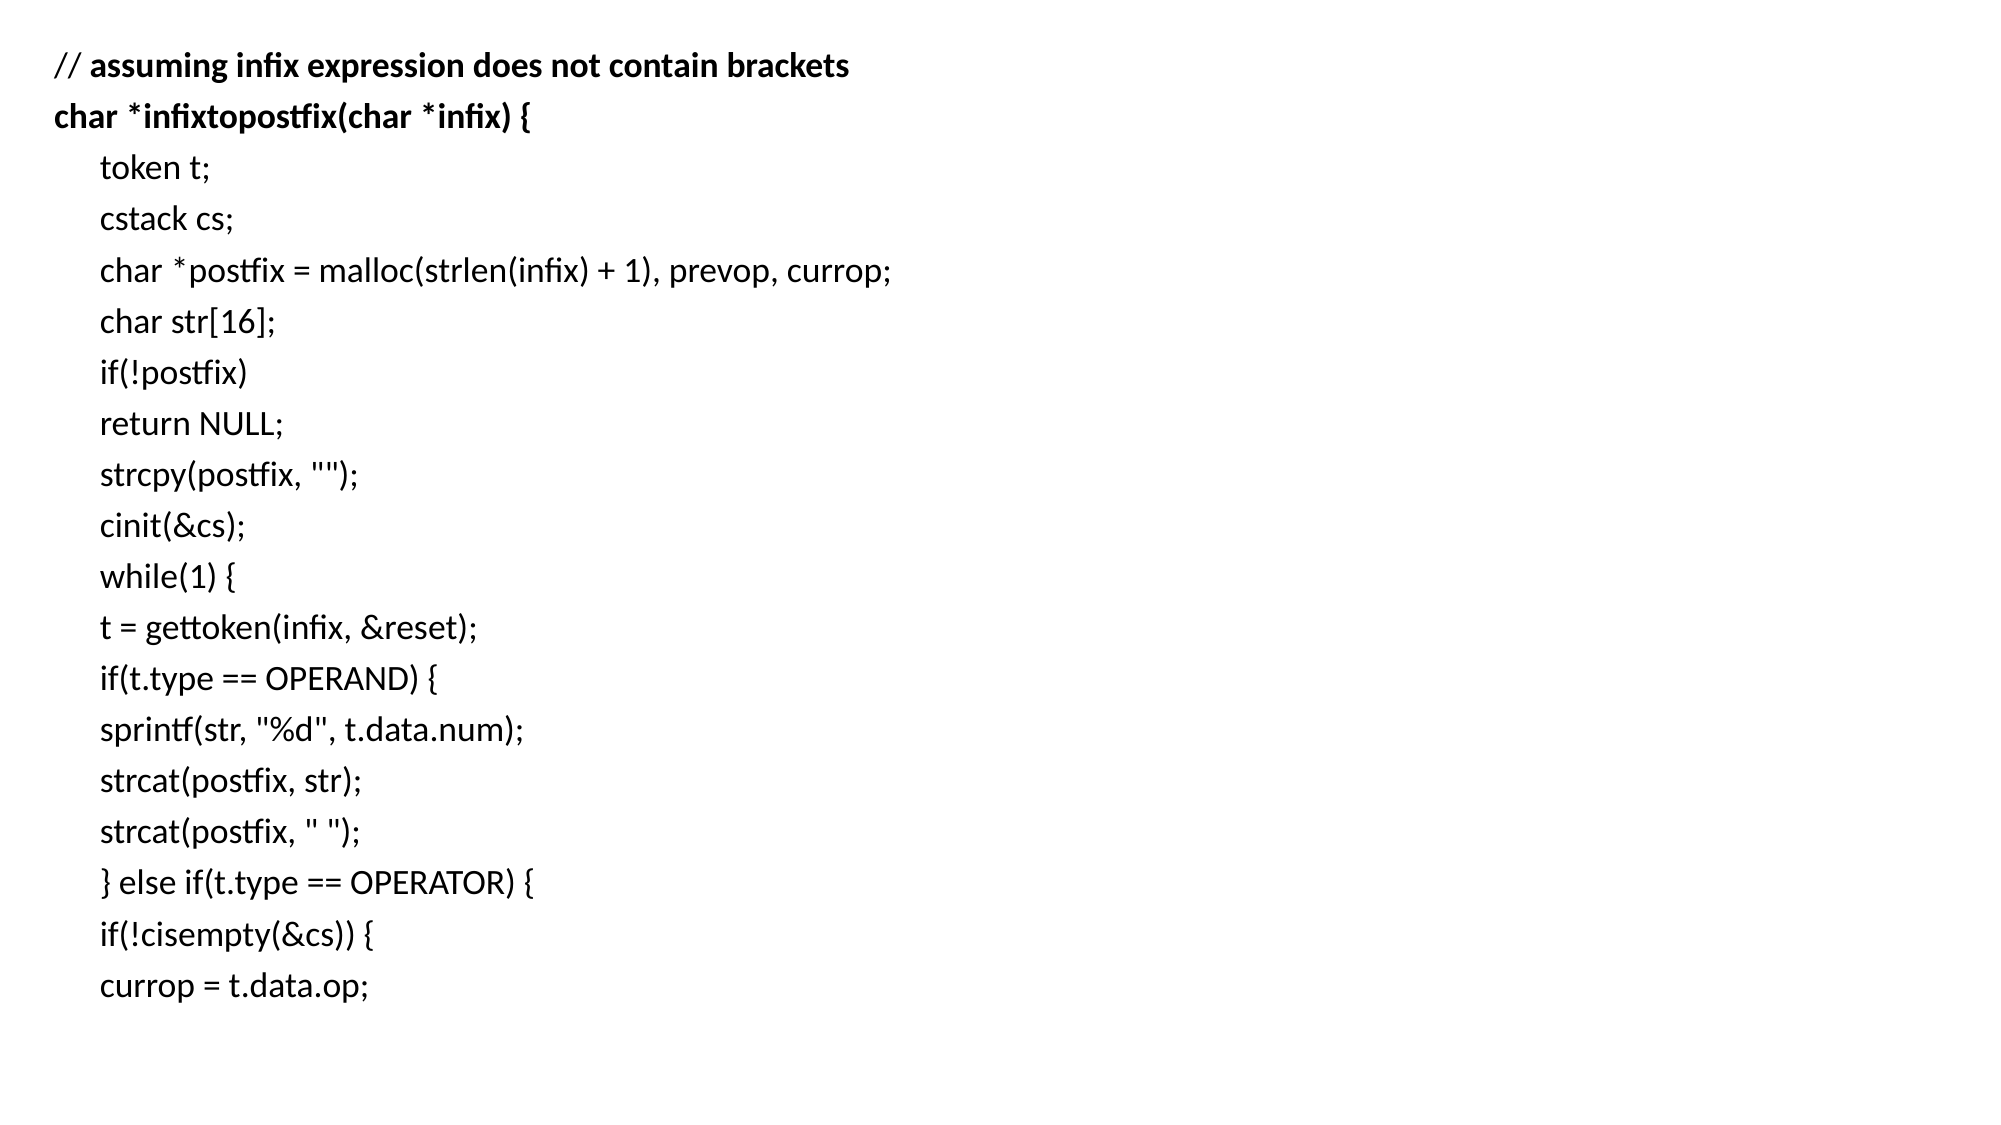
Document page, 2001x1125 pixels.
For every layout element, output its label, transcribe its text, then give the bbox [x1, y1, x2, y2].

list // assuming infix expression does not contain brackets char *infixtopostfix(char *infix) { token t; cstack cs; char *postfix = malloc(strlen(infix) + 1), prevop, currop; char str[16]; if(!postfix) return NULL; strcpy(postfix, ""); cinit(&cs); while(1) { t = gettoken(infix, &reset); if(t.type == OPERAND) { sprintf(str, "%d", t.data.num); strcat(postfix, str); strcat(postfix, " "); } else if(t.type == OPERATOR) { if(!cisempty(&cs)) { currop = t.data.op; [39, 26, 1765, 1065]
